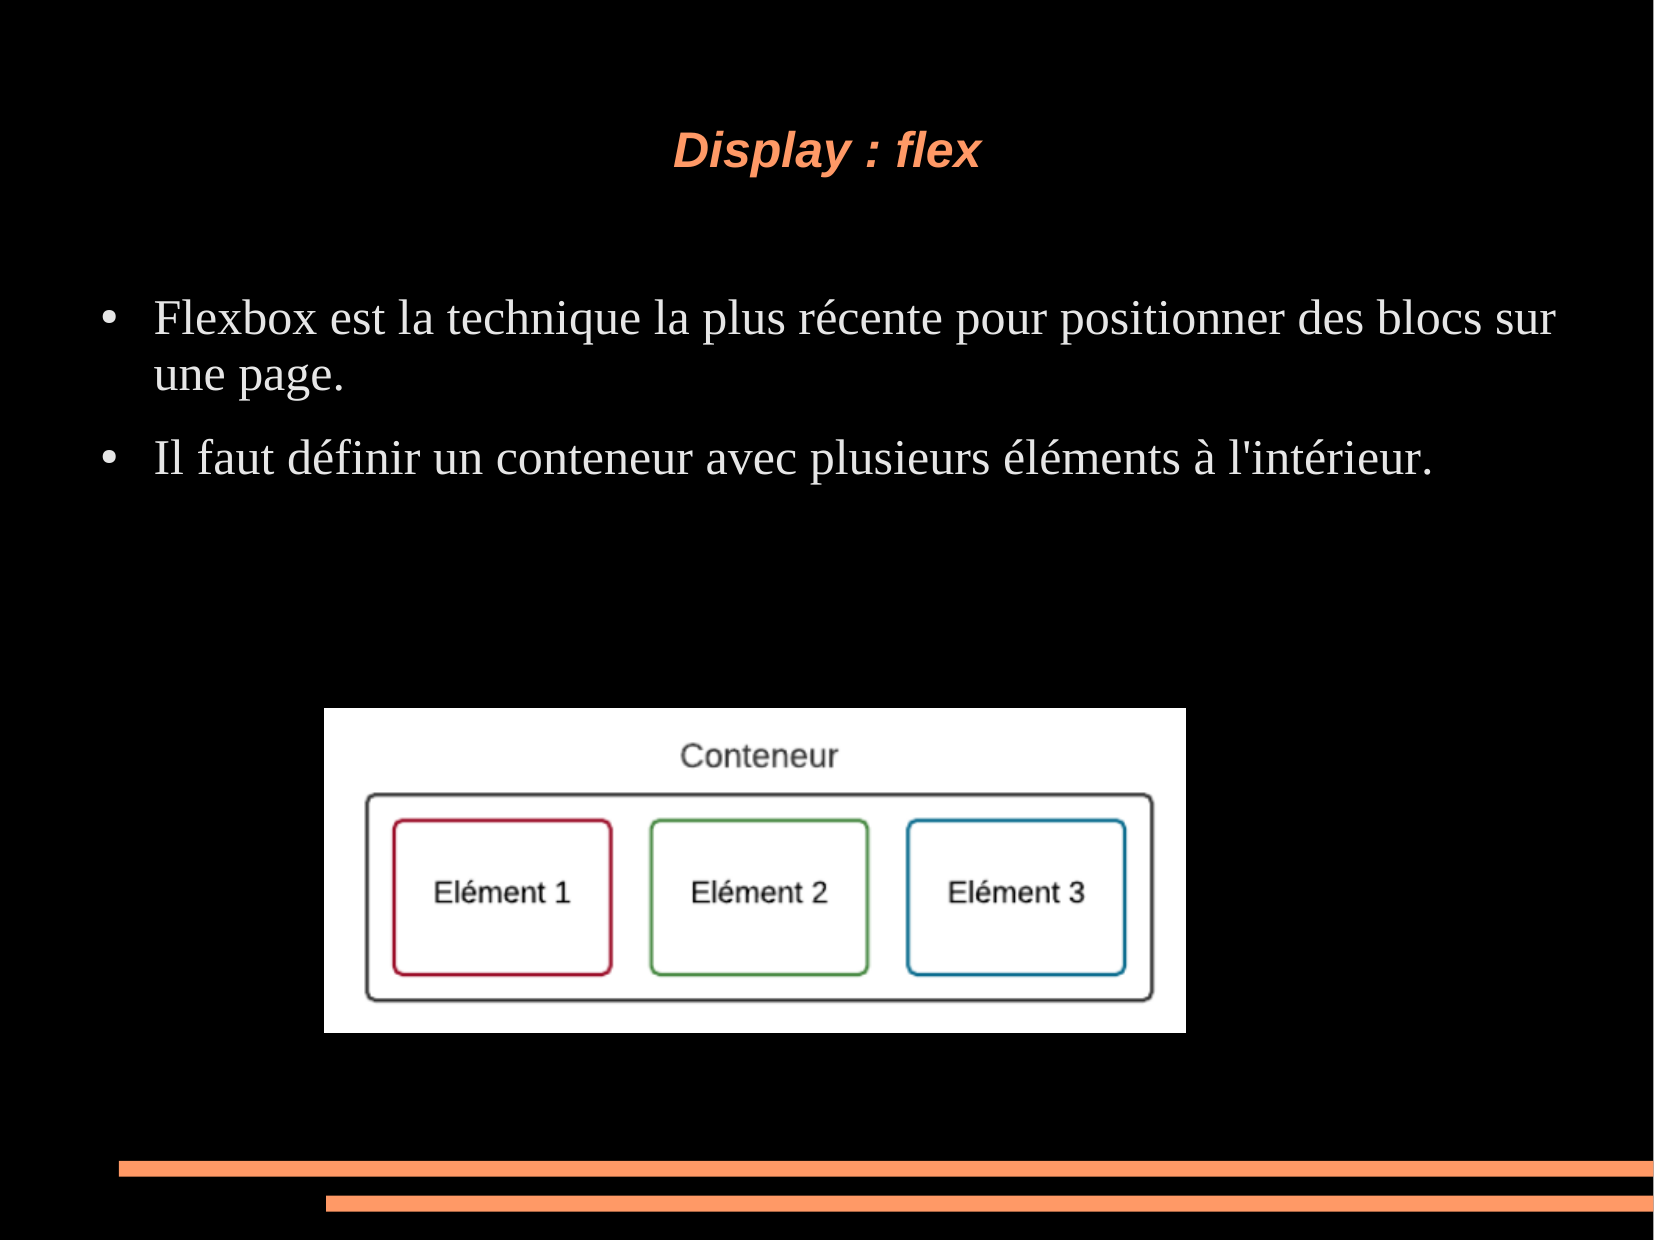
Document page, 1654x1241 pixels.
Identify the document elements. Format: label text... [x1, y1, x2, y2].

picture [324, 708, 1186, 1033]
list Flexbox est la technique la plus récente pour positionner des blocs sur une page. Il faut définir un conteneur avec plusieurs éléments à l'intérieur. [82, 290, 1571, 1109]
title Display : flex [121, 46, 1534, 254]
